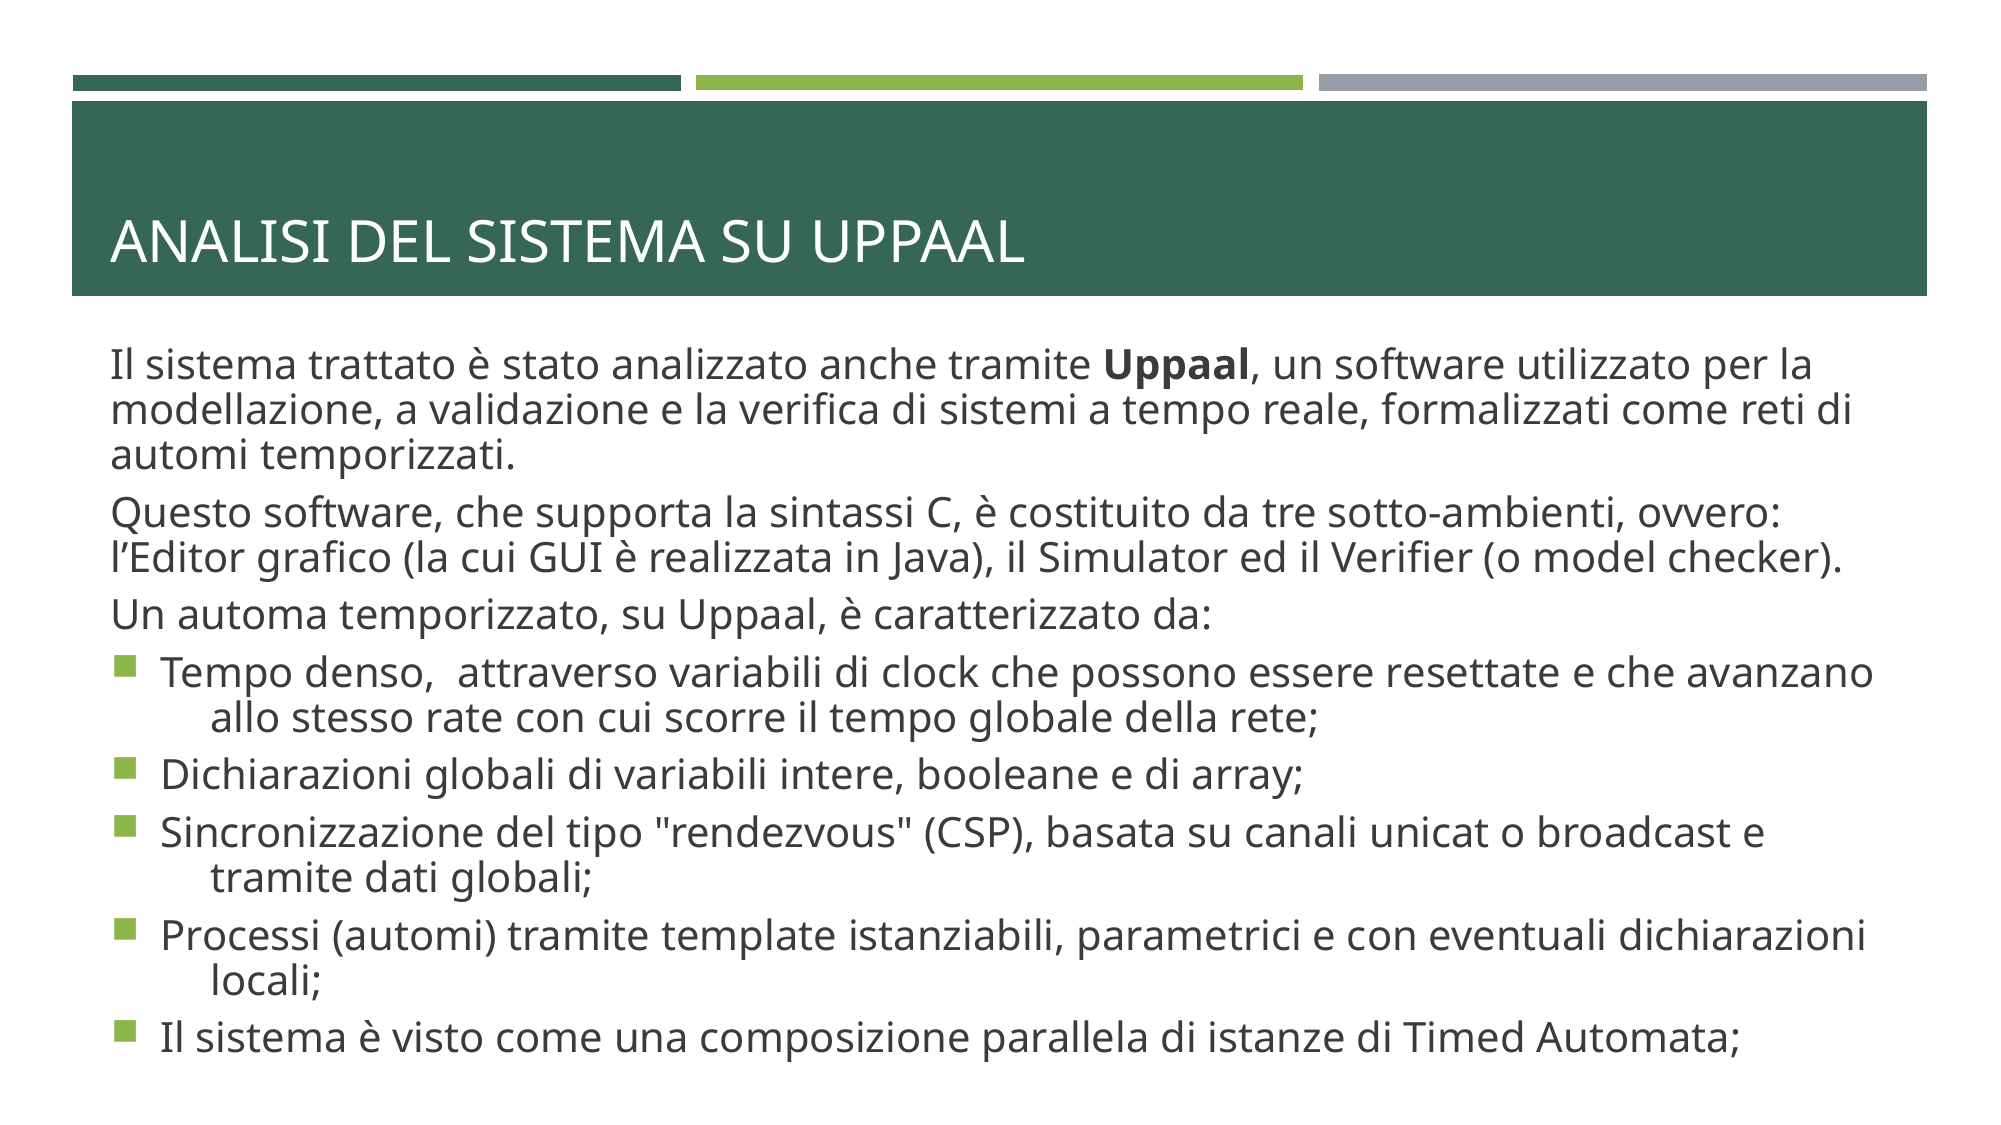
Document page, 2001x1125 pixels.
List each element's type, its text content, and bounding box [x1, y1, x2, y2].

list Il sistema trattato è stato analizzato anche tramite Uppaal, un software utilizzato per la modellazione, a validazione e la verifica di sistemi a tempo reale, formalizzati come reti di automi temporizzati. Questo software, che supporta la sintassi C, è costituito da tre sotto-ambienti, ovvero: l’Editor grafico (la cui GUI è realizzata in Java), il Simulator ed il Verifier (o model checker). Un automa temporizzato, su Uppaal, è caratterizzato da: Tempo denso, attraverso variabili di clock che possono essere resettate e che avanzano allo stesso rate con cui scorre il tempo globale della rete; Dichiarazioni globali di variabili intere, booleane e di array; Sincronizzazione del tipo "rendezvous" (CSP), basata su canali unicat o broadcast e tramite dati globali; Processi (automi) tramite template istanziabili, parametrici e con eventuali dichiarazioni locali; Il sistema è visto come una composizione parallela di istanze di Timed Automata; [95, 307, 1905, 1098]
title Analisi del sistema su uppaal [95, 115, 1905, 282]
